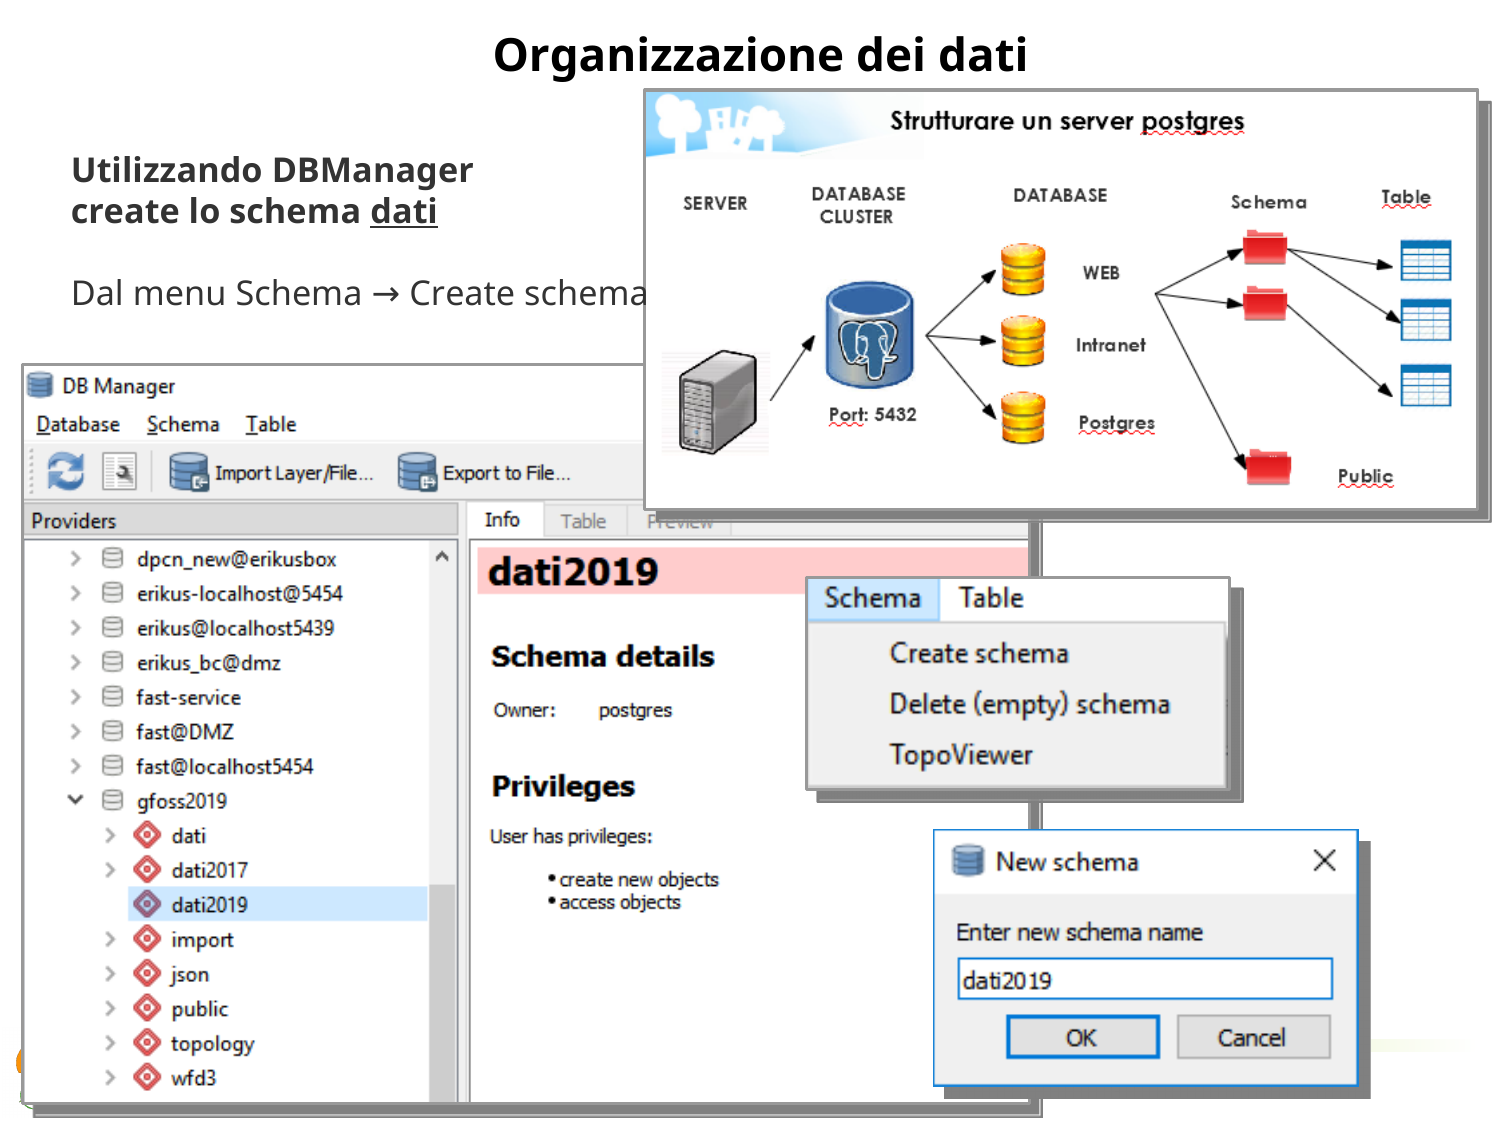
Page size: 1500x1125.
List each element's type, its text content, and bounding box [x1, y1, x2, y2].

picture [807, 578, 1229, 789]
picture [23, 402, 1359, 1103]
picture [646, 91, 1477, 508]
text_box Utilizzando DBManager create lo schema dati Dal menu Schema → Create schema [11, 140, 1306, 402]
title Organizzazione dei dati [21, 26, 1500, 82]
picture [2, 1027, 32, 1118]
